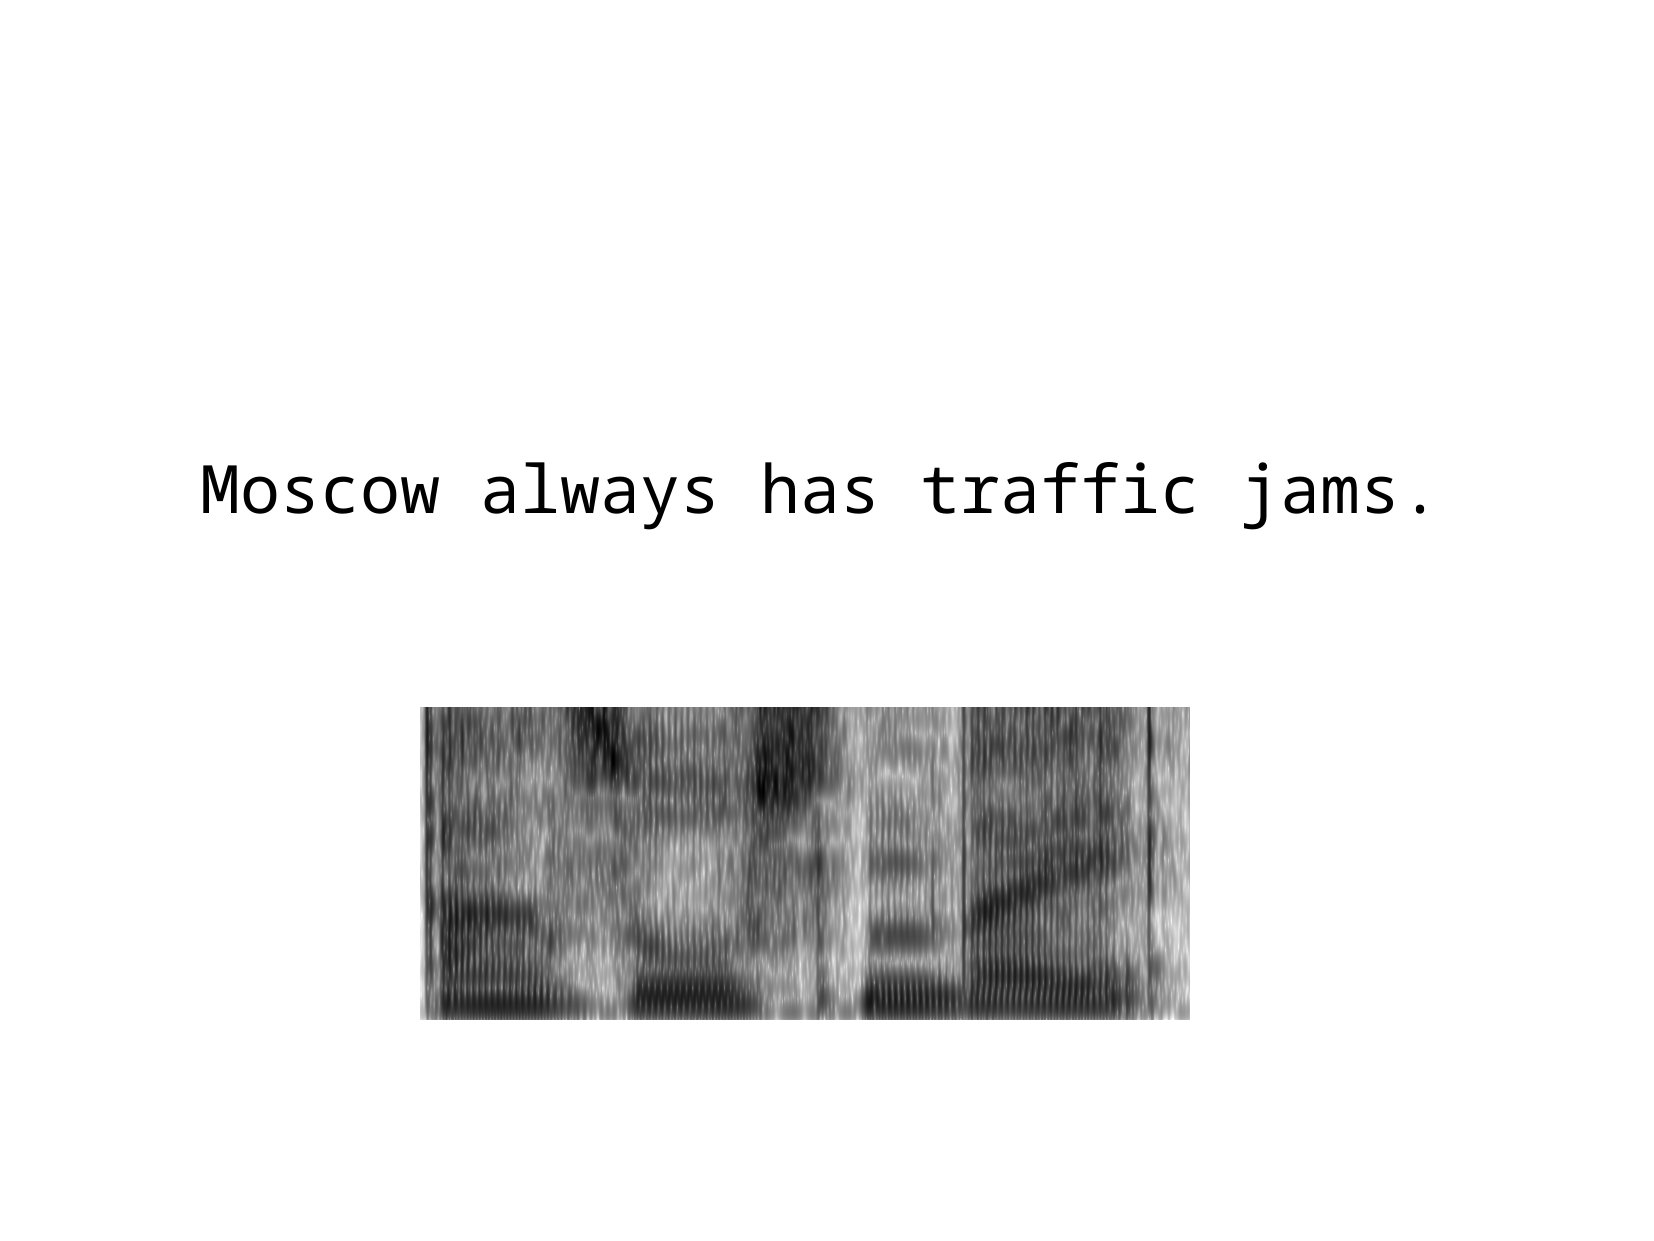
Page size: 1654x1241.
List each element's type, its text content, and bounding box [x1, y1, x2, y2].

picture [420, 707, 1190, 1021]
text_box Moscow always has traffic jams. [185, 434, 1471, 526]
